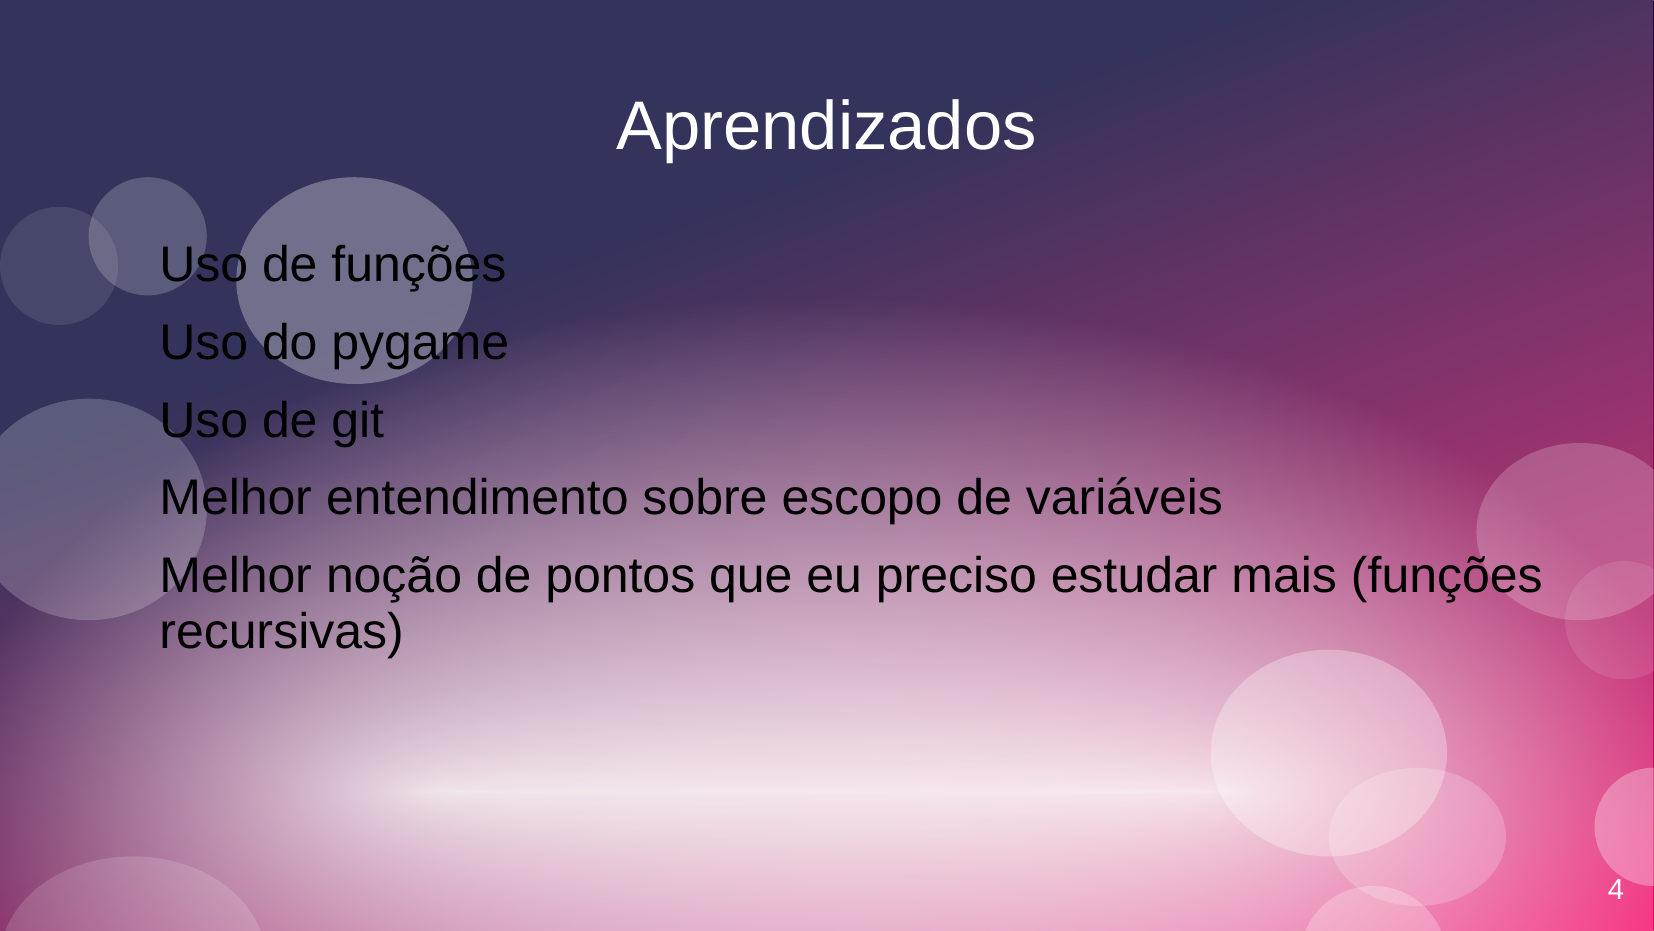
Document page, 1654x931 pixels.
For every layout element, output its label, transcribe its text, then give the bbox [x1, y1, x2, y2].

title Aprendizados [88, 44, 1565, 207]
list Uso de funções Uso do pygame Uso de git Melhor entendimento sobre escopo de variáveis Melhor noção de pontos que eu preciso estudar mais (funções recursivas) [88, 236, 1565, 827]
